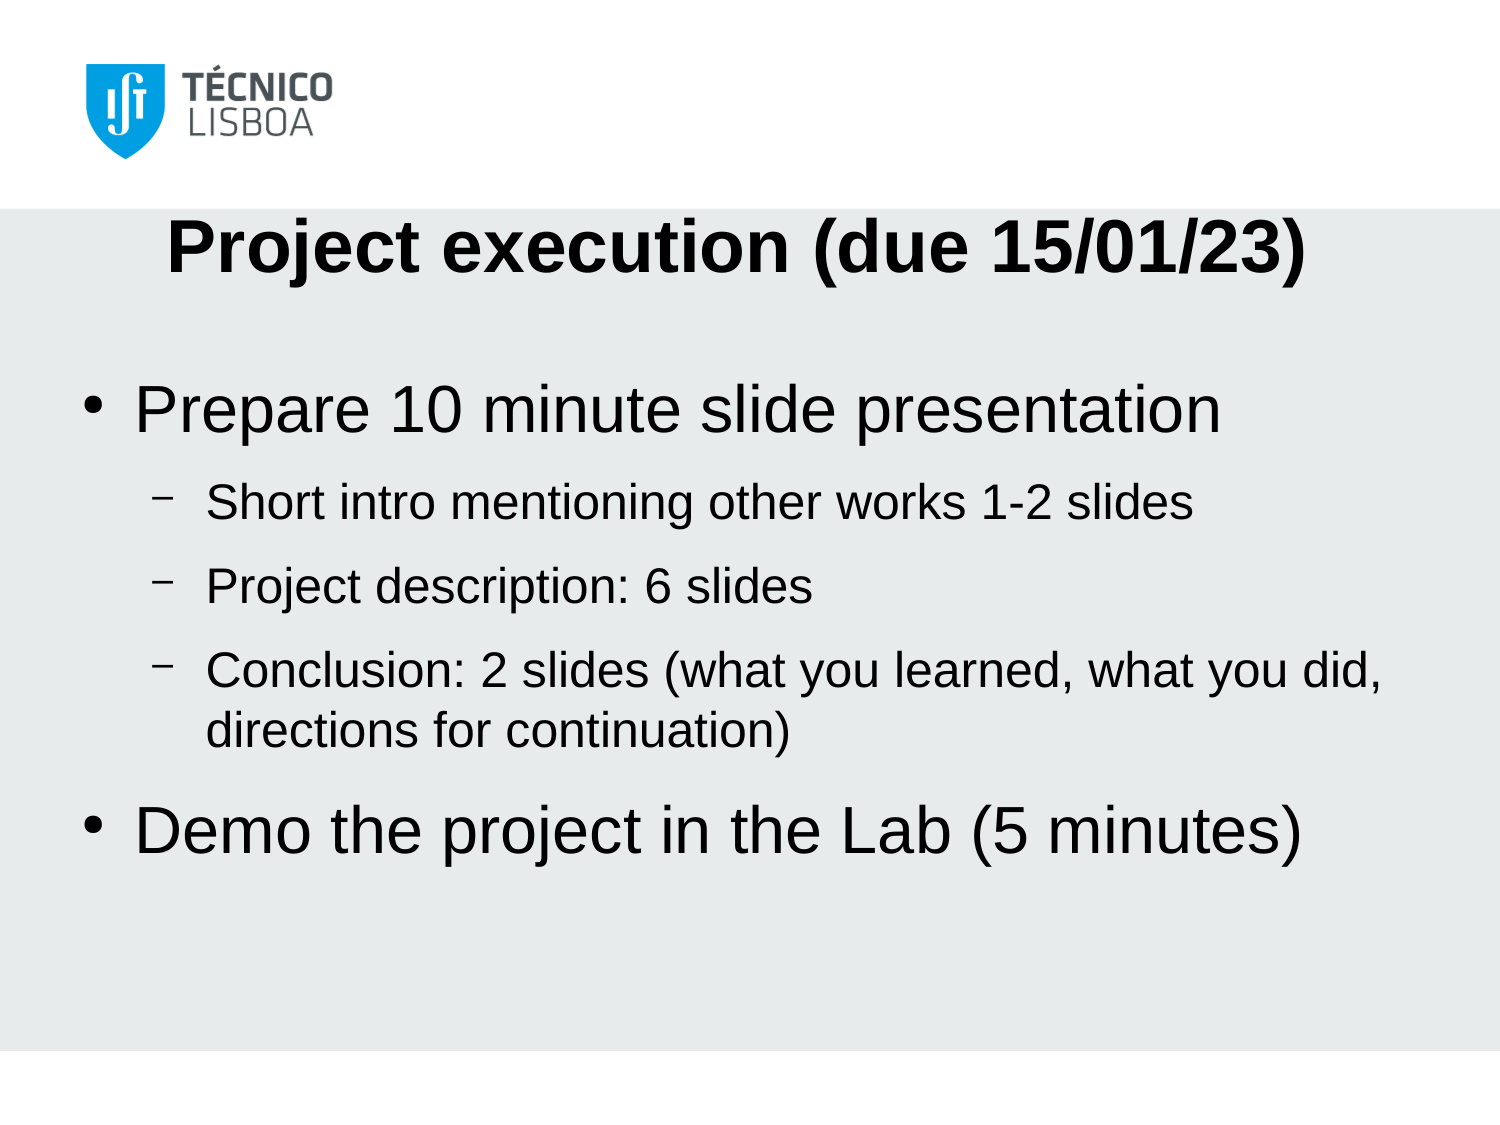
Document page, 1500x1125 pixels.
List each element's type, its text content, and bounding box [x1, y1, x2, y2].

list Prepare 10 minute slide presentation Short intro mentioning other works 1-2 slides Project description: 6 slides Conclusion: 2 slides (what you learned, what you did, directions for continuation) Demo the project in the Lab (5 minutes) [63, 366, 1477, 1028]
title Project execution (due 15/01/23) [151, 171, 1408, 314]
picture [0, 0, 1500, 1125]
